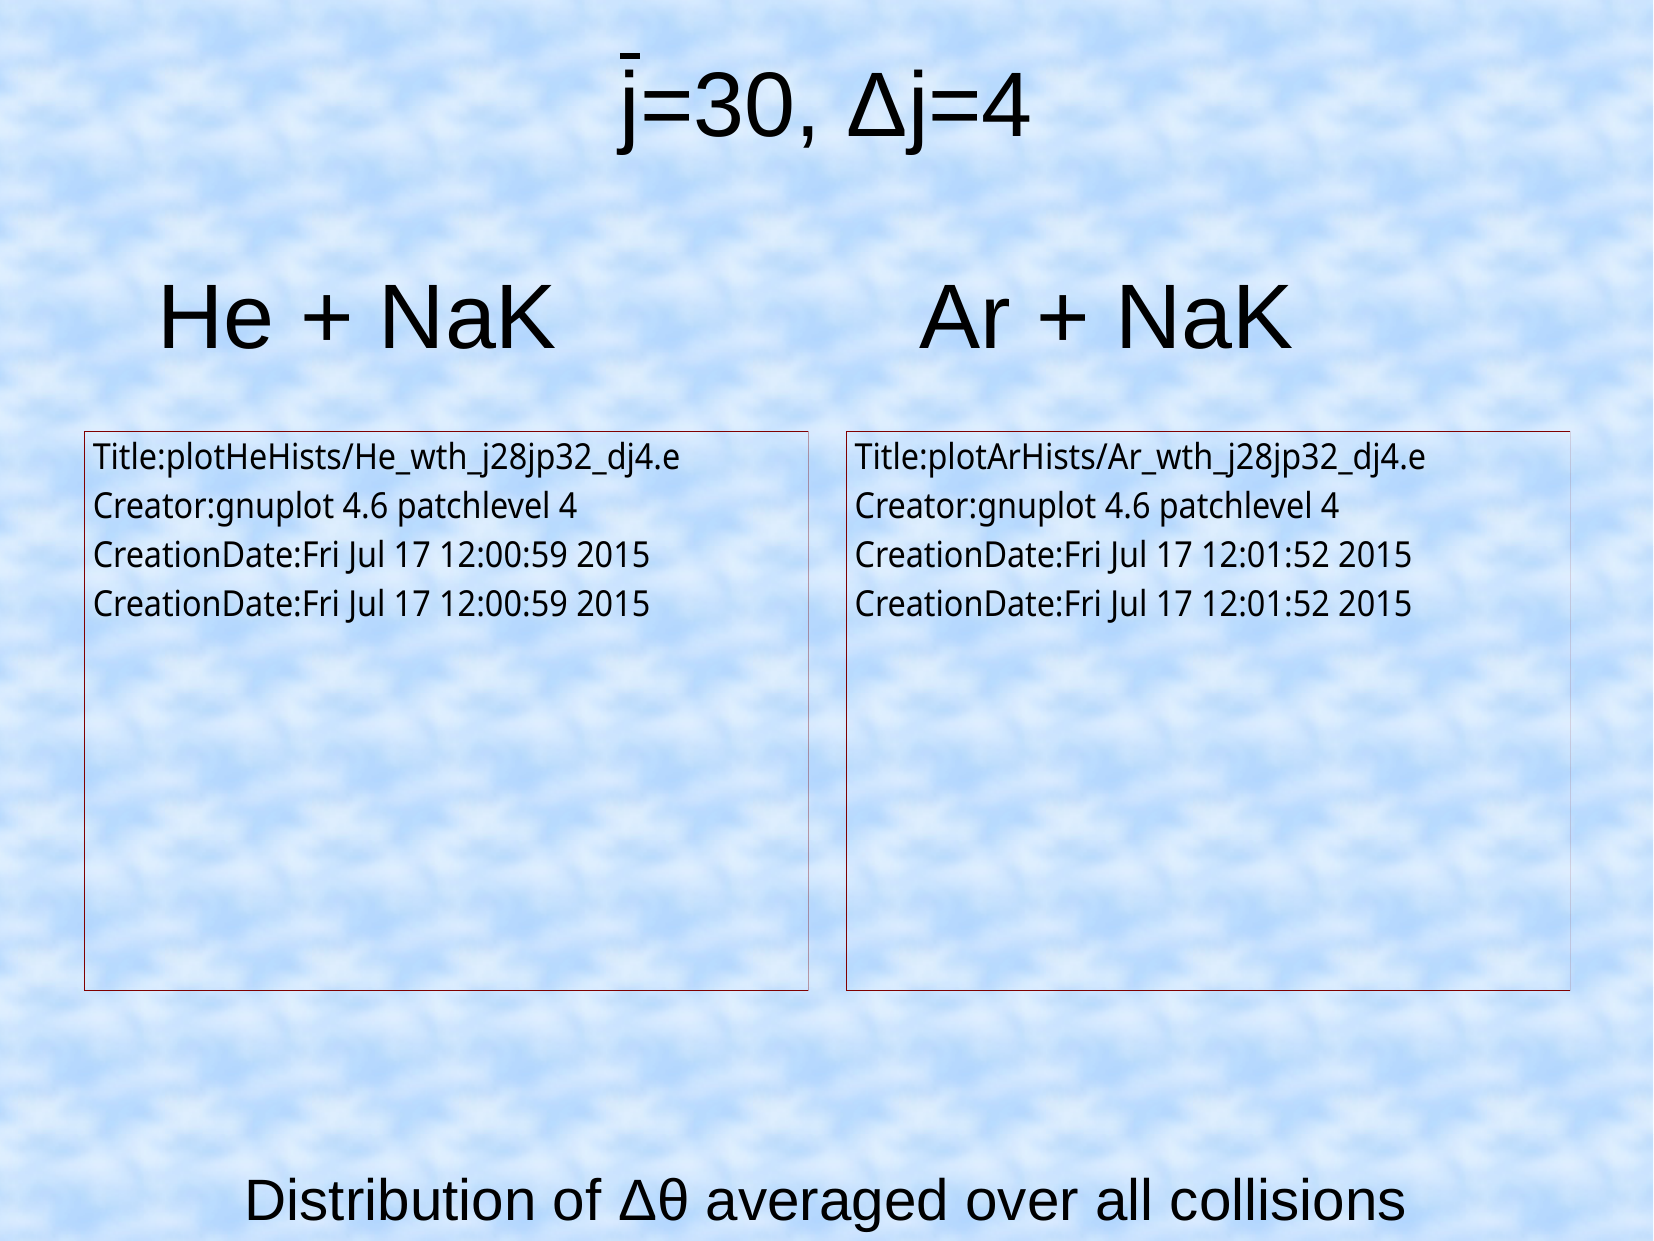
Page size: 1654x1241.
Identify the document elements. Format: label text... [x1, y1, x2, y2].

text_box Distribution of Δθ averaged over all collisions [230, 1160, 1423, 1241]
picture [0, 0, 1654, 1241]
text_box j=30, Δj=4 [483, 53, 1170, 157]
title He + NaK [157, 213, 884, 421]
title Ar + NaK [919, 213, 1645, 421]
